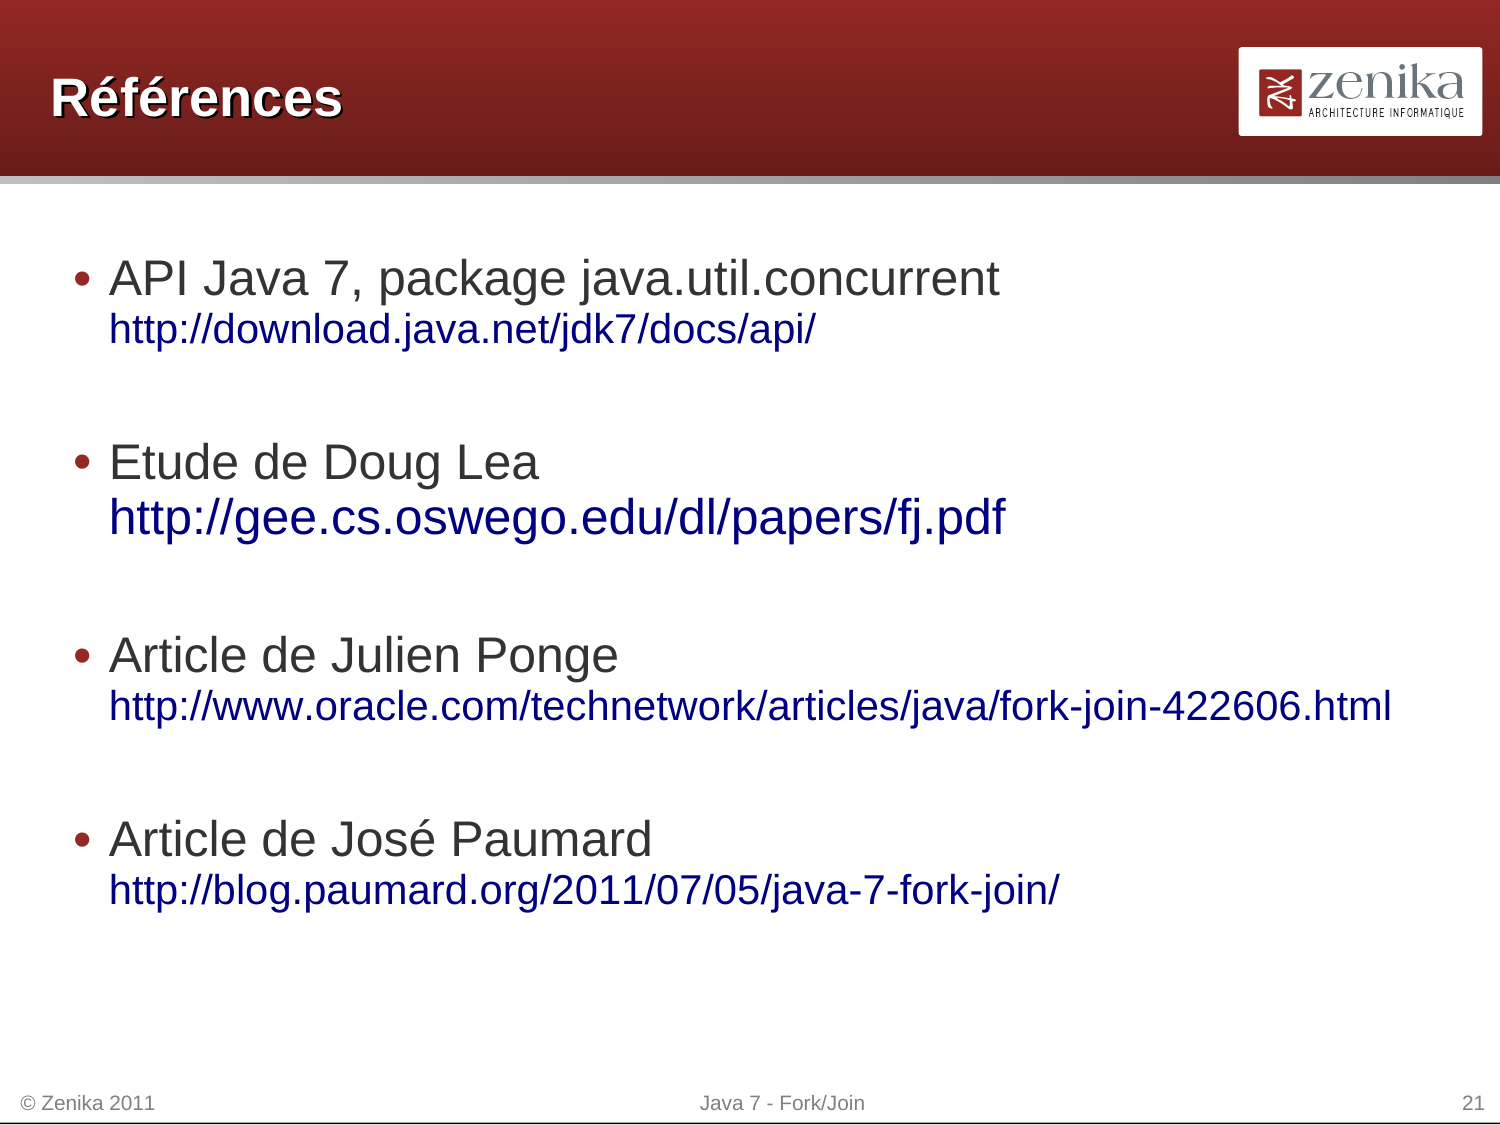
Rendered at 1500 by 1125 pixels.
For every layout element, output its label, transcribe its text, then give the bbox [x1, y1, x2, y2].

title Références [50, 15, 1206, 180]
list API Java 7, package java.util.concurrent http://download.java.net/jdk7/docs/api/ Etude de Doug Lea http://gee.cs.oswego.edu/dl/papers/fj.pdf Article de Julien Ponge http://www.oracle.com/technetwork/articles/java/fork-join-422606.html Article de José Paumard http://blog.paumard.org/2011/07/05/java-7-fork-join/ [50, 249, 1435, 1079]
picture [1257, 58, 1464, 125]
